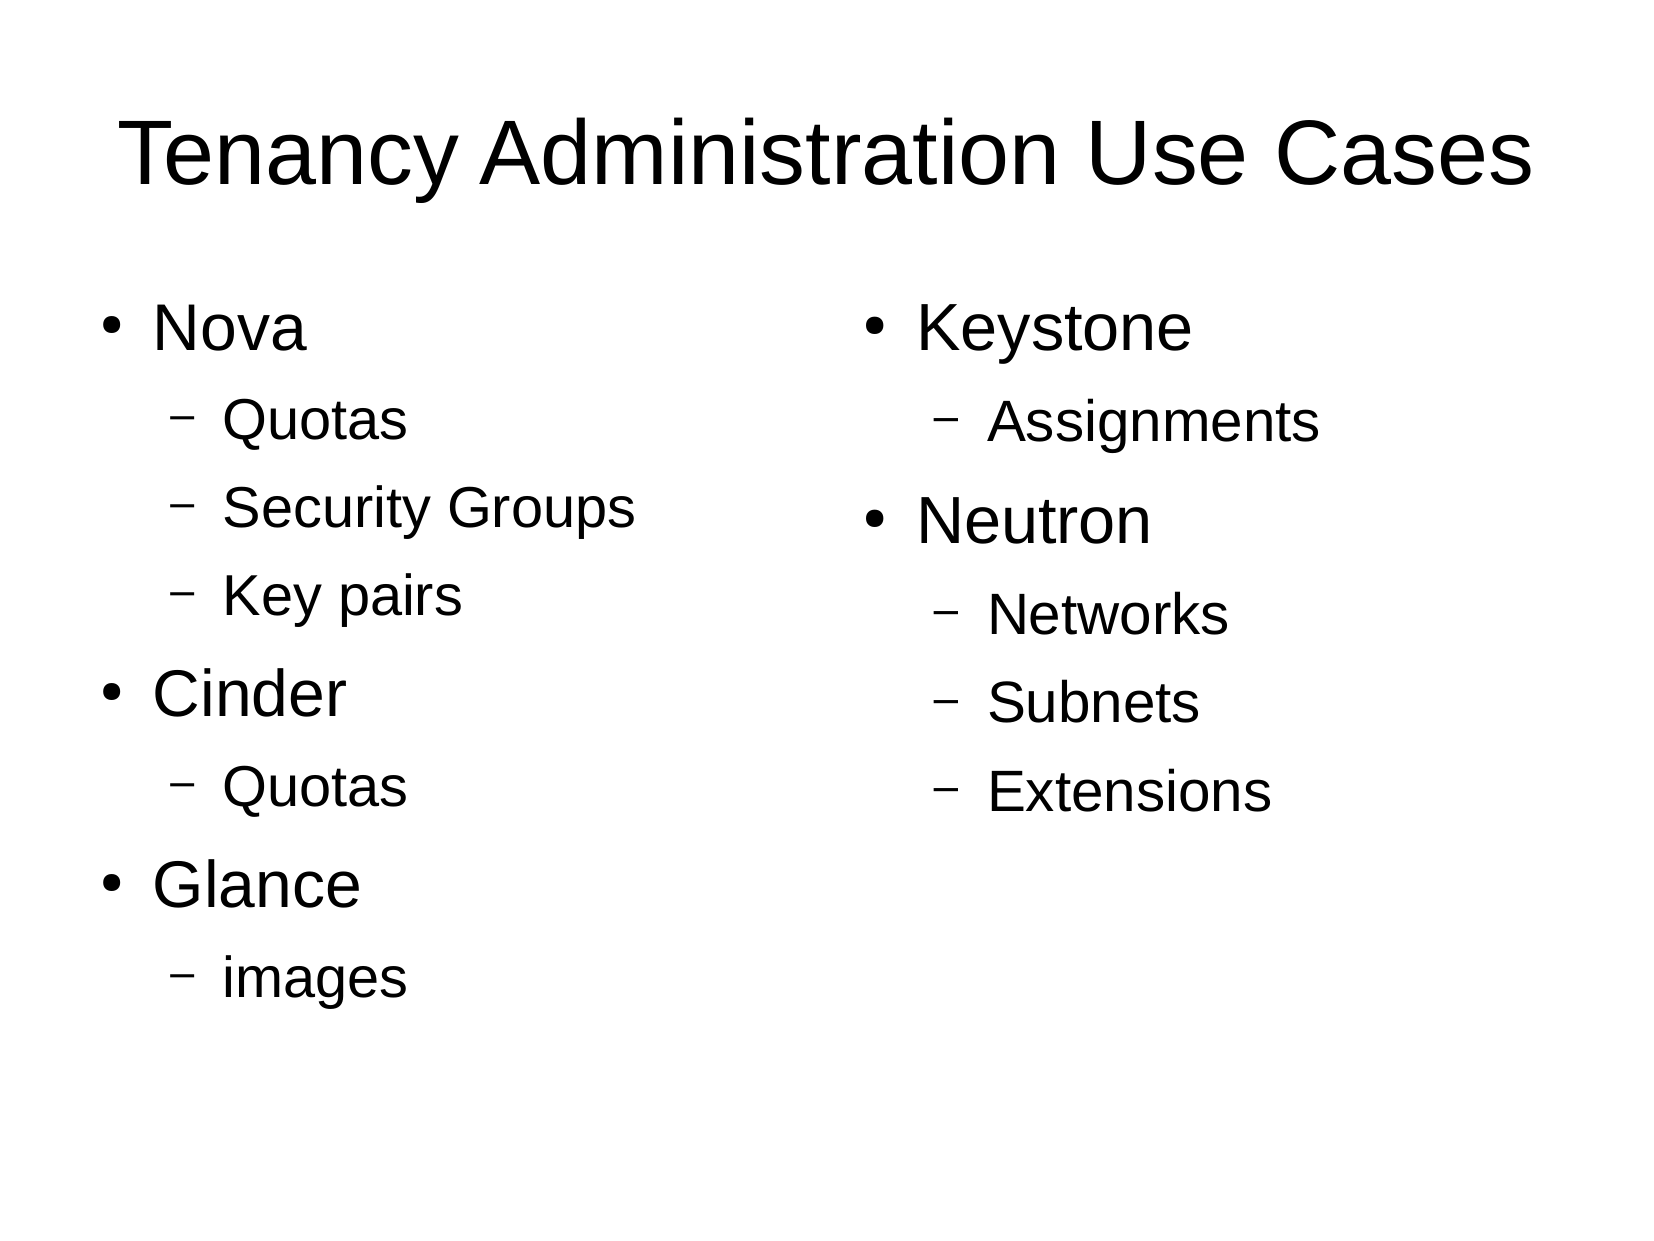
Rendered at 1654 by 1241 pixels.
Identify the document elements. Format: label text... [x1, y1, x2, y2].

title Tenancy Administration Use Cases [82, 49, 1571, 257]
list Keystone Assignments Neutron Networks Subnets Extensions [845, 290, 1572, 1010]
list Nova Quotas Security Groups Key pairs Cinder Quotas Glance images [82, 290, 809, 1010]
